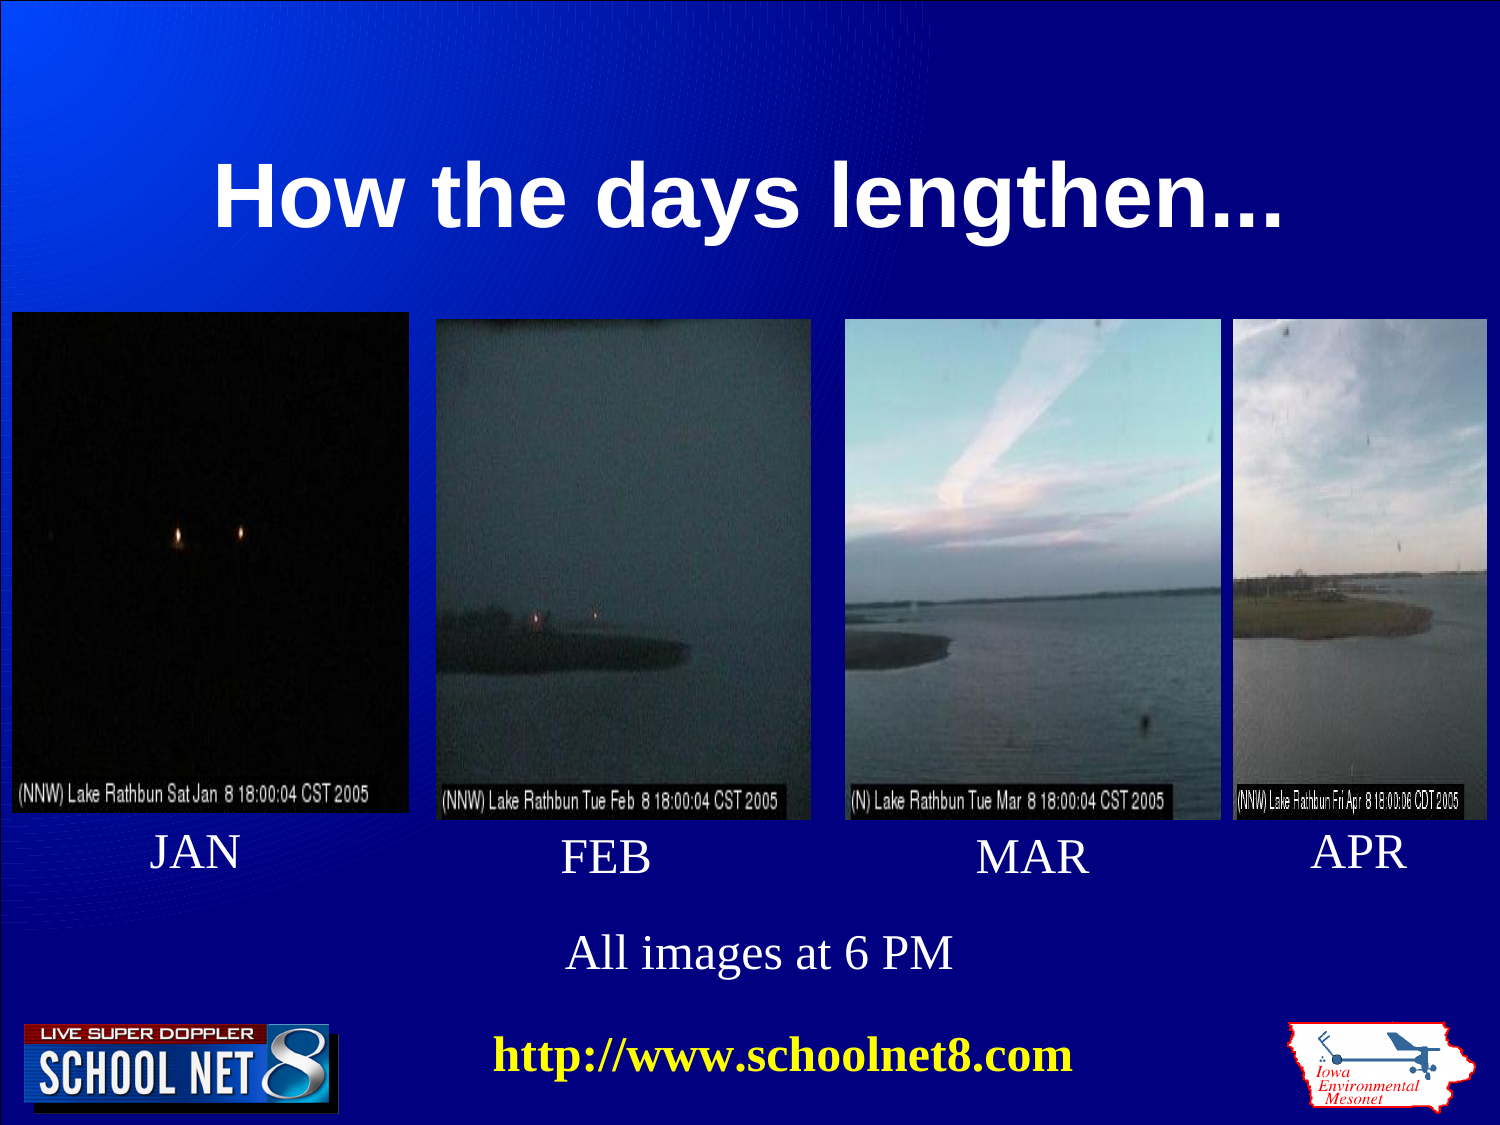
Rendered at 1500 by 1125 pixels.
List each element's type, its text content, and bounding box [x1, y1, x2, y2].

picture [24, 1024, 329, 1103]
text_box MAR [975, 825, 1089, 896]
picture [1287, 1021, 1476, 1114]
title How the days lengthen... [112, 78, 1388, 309]
picture [845, 319, 1221, 820]
picture [436, 319, 811, 820]
text_box APR [1310, 821, 1407, 891]
text_box FEB [560, 825, 652, 896]
picture [12, 312, 409, 813]
text_box All images at 6 PM [564, 921, 967, 992]
picture [1233, 319, 1487, 820]
text_box JAN [149, 821, 242, 891]
